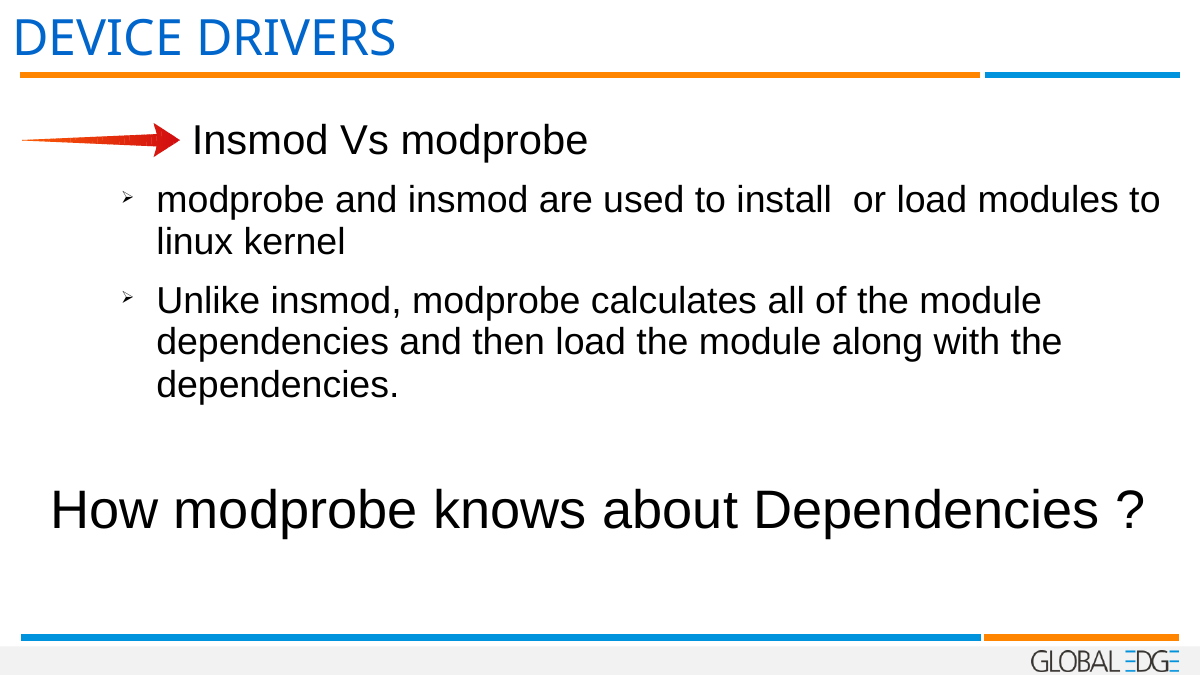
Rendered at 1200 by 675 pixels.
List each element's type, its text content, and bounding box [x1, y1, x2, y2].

title DEVICE DRIVERS [12, 6, 1088, 66]
text_box Unlike insmod, modprobe calculates all of the module dependencies and then load the module along with the dependencies. [106, 271, 1134, 413]
text_box modprobe and insmod are used to install or load modules to linux kernel [106, 171, 1182, 271]
text_box Insmod Vs modprobe [177, 109, 857, 171]
text_box How modprobe knows about Dependencies ? [35, 472, 1182, 549]
picture [19, 120, 184, 160]
picture [1031, 650, 1179, 672]
